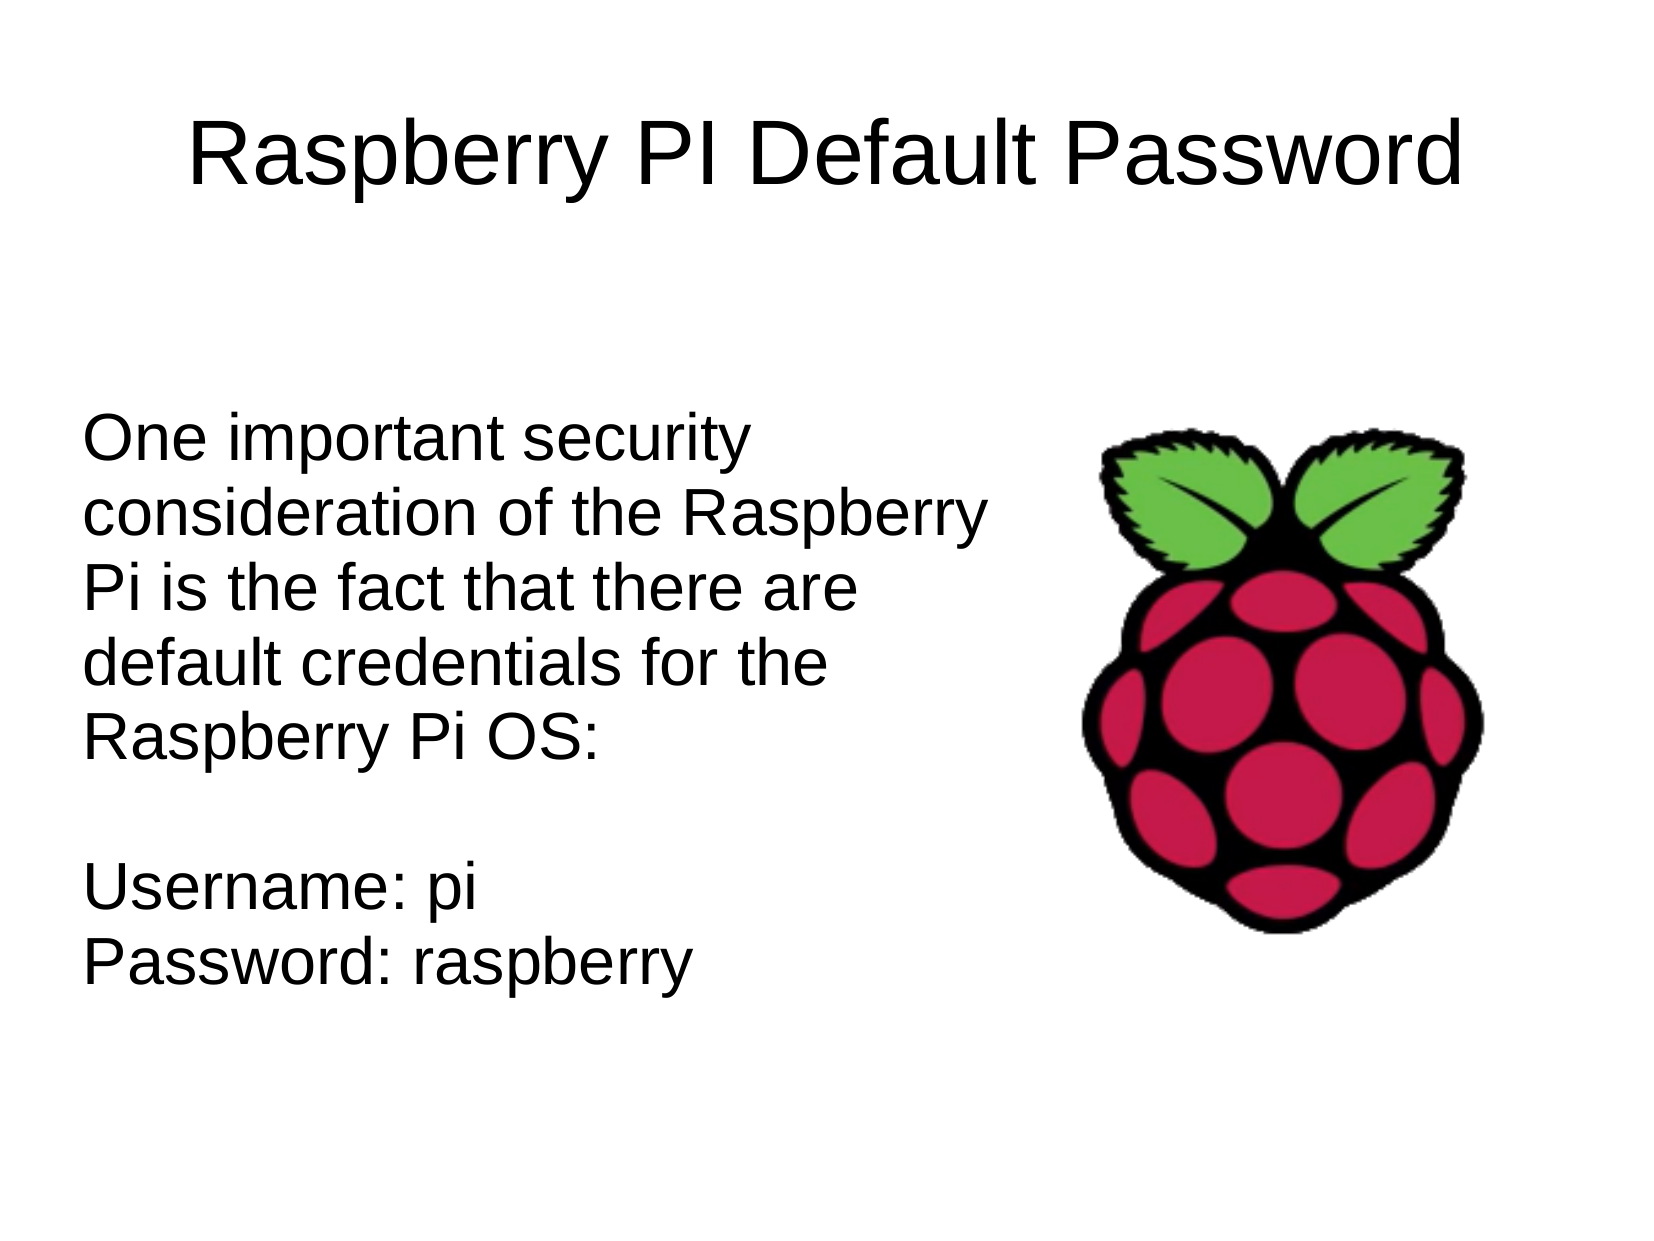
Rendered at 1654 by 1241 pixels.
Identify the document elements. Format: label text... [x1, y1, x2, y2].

picture [980, 353, 1563, 1040]
subtitle One important security consideration of the Raspberry Pi is the fact that there are default credentials for the Raspberry Pi OS: Username: pi Password: raspberry [82, 290, 1571, 1109]
title Raspberry PI Default Password [82, 49, 1571, 257]
